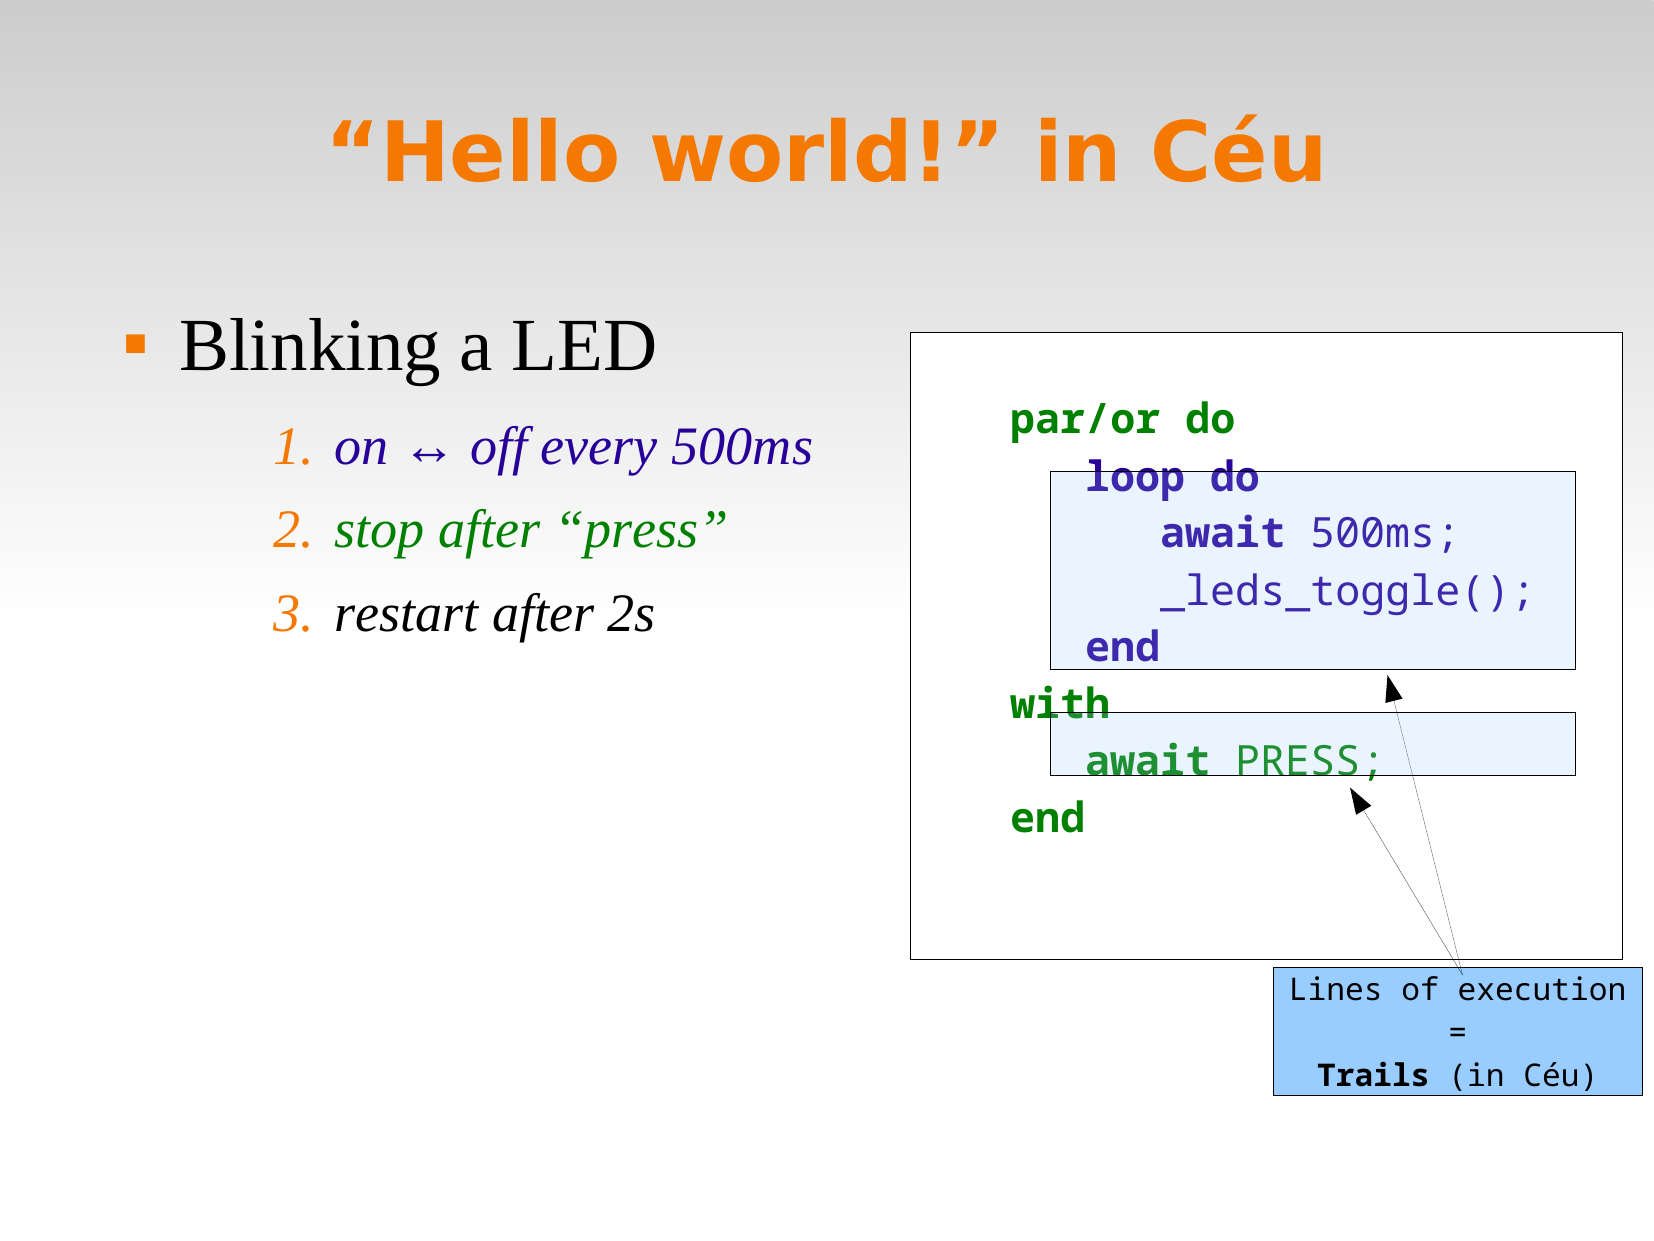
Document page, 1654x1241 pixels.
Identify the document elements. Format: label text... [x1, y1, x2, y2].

list Blinking a LED on ↔ off every 500ms stop after “press” restart after 2s [37, 303, 938, 1175]
text_box [1050, 712, 1576, 776]
text_box par/or do loop do await 500ms; _leds_toggle(); end with await PRESS; end [938, 345, 1623, 946]
text_box Lines of execution = Trails (in Céu) [1273, 975, 1643, 1088]
text_box [1050, 471, 1576, 670]
title “Hello world!” in Céu [82, 49, 1571, 257]
